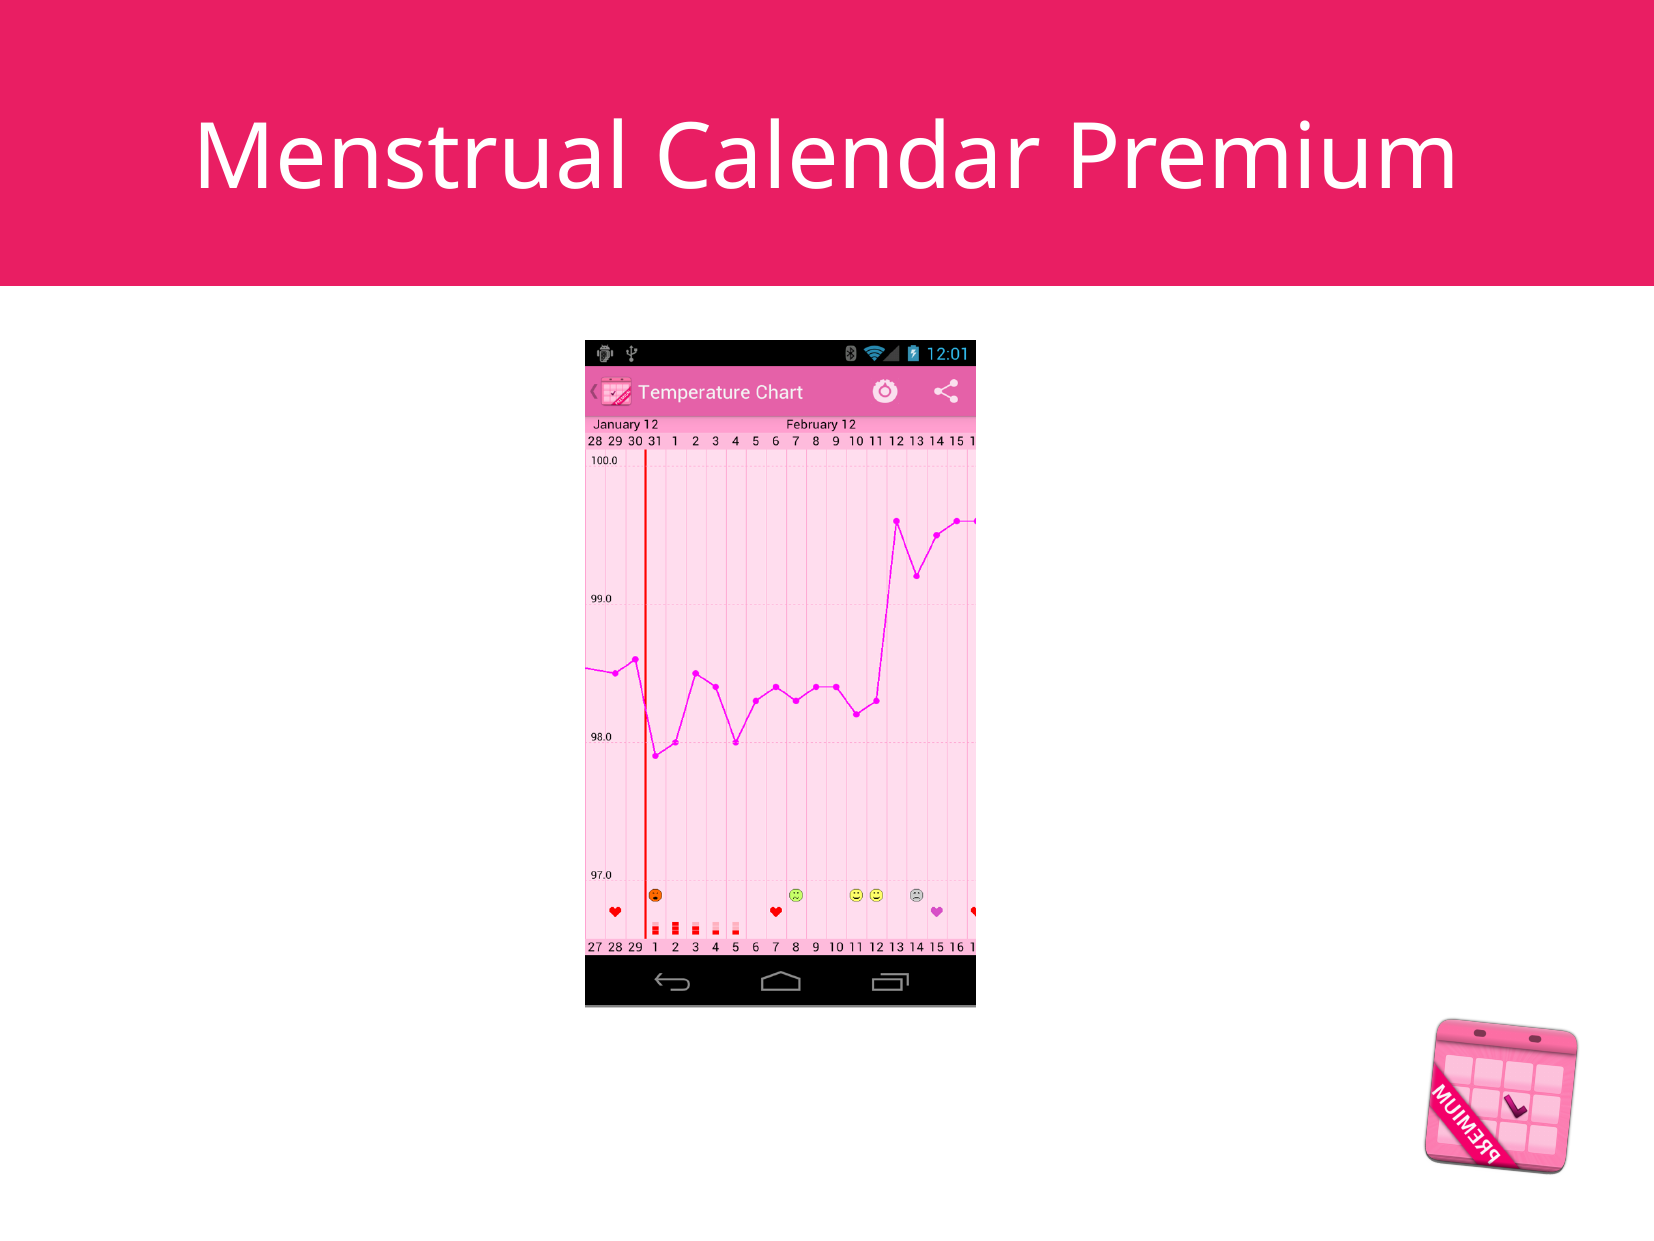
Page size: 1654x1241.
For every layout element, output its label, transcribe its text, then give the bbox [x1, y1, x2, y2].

title Menstrual Calendar Premium [82, 49, 1571, 257]
picture [1410, 1004, 1592, 1187]
picture [585, 340, 976, 1006]
